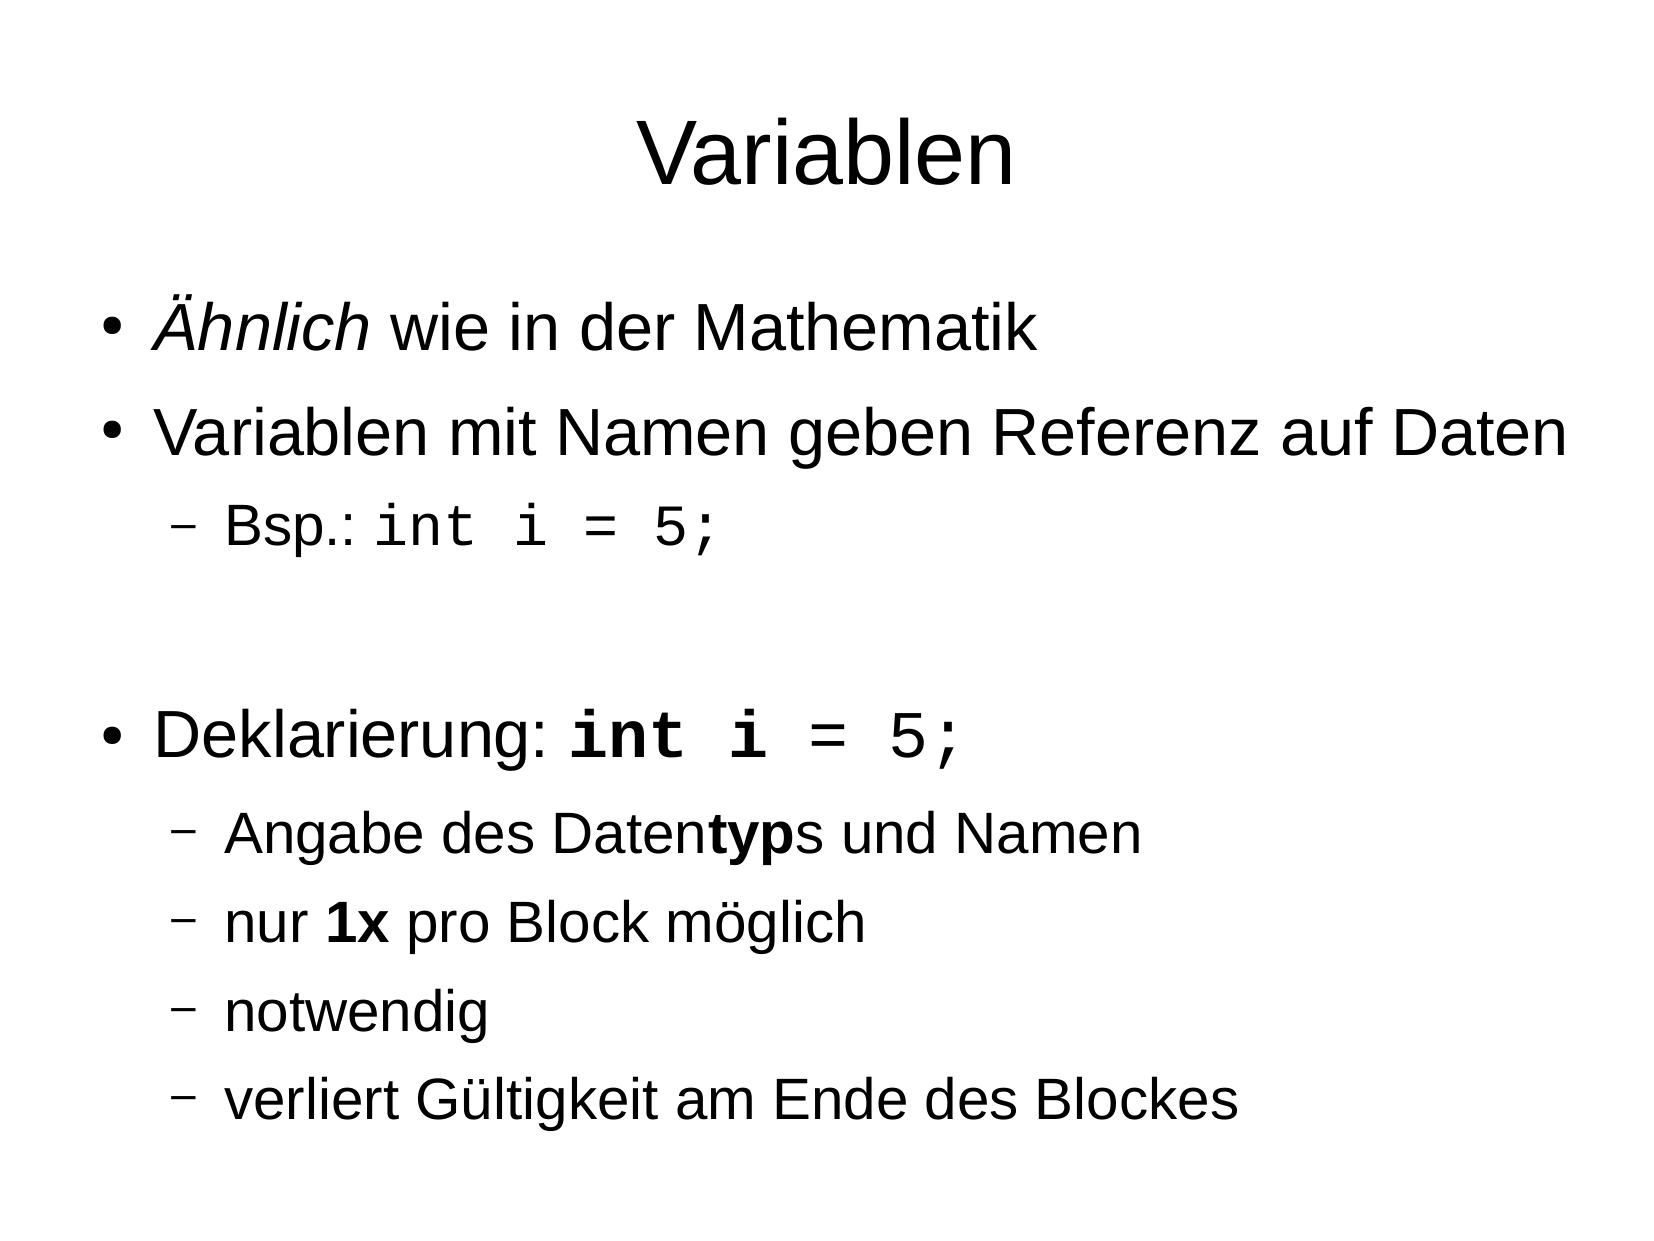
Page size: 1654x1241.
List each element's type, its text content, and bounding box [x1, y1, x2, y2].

list Ähnlich wie in der Mathematik Variablen mit Namen geben Referenz auf Daten Bsp.: int i = 5; Deklarierung: int i = 5; Angabe des Datentyps und Namen nur 1x pro Block möglich notwendig verliert Gültigkeit am Ende des Blockes [82, 290, 1571, 1216]
title Variablen [82, 49, 1571, 257]
